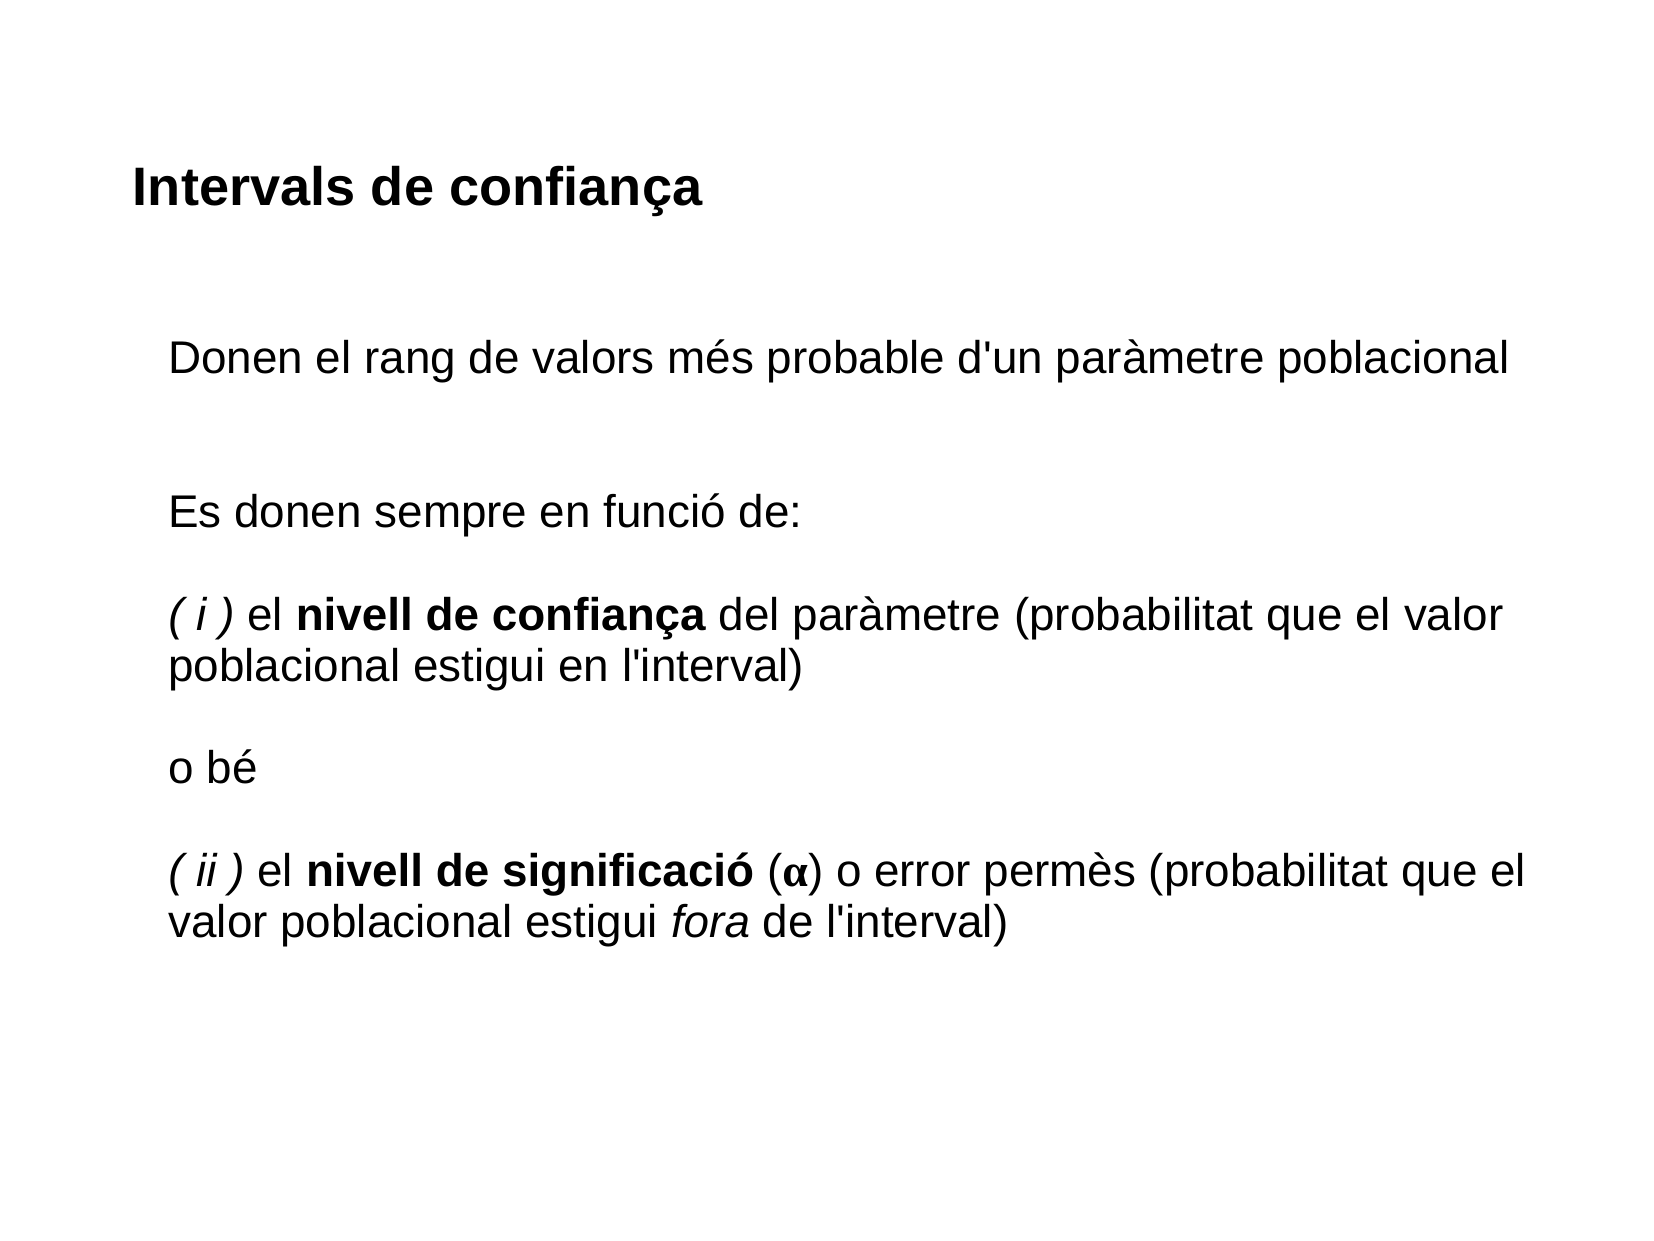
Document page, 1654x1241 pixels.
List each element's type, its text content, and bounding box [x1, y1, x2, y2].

text_box Intervals de confiança [118, 149, 1270, 226]
text_box Donen el rang de valors més probable d'un paràmetre poblacional Es donen sempre en funció de: ( i ) el nivell de confiança del paràmetre (probabilitat que el valor poblacional estigui en l'interval) o bé ( ii ) el nivell de significació (α) o error permès (probabilitat que el valor poblacional estigui fora de l'interval) [153, 324, 1565, 955]
